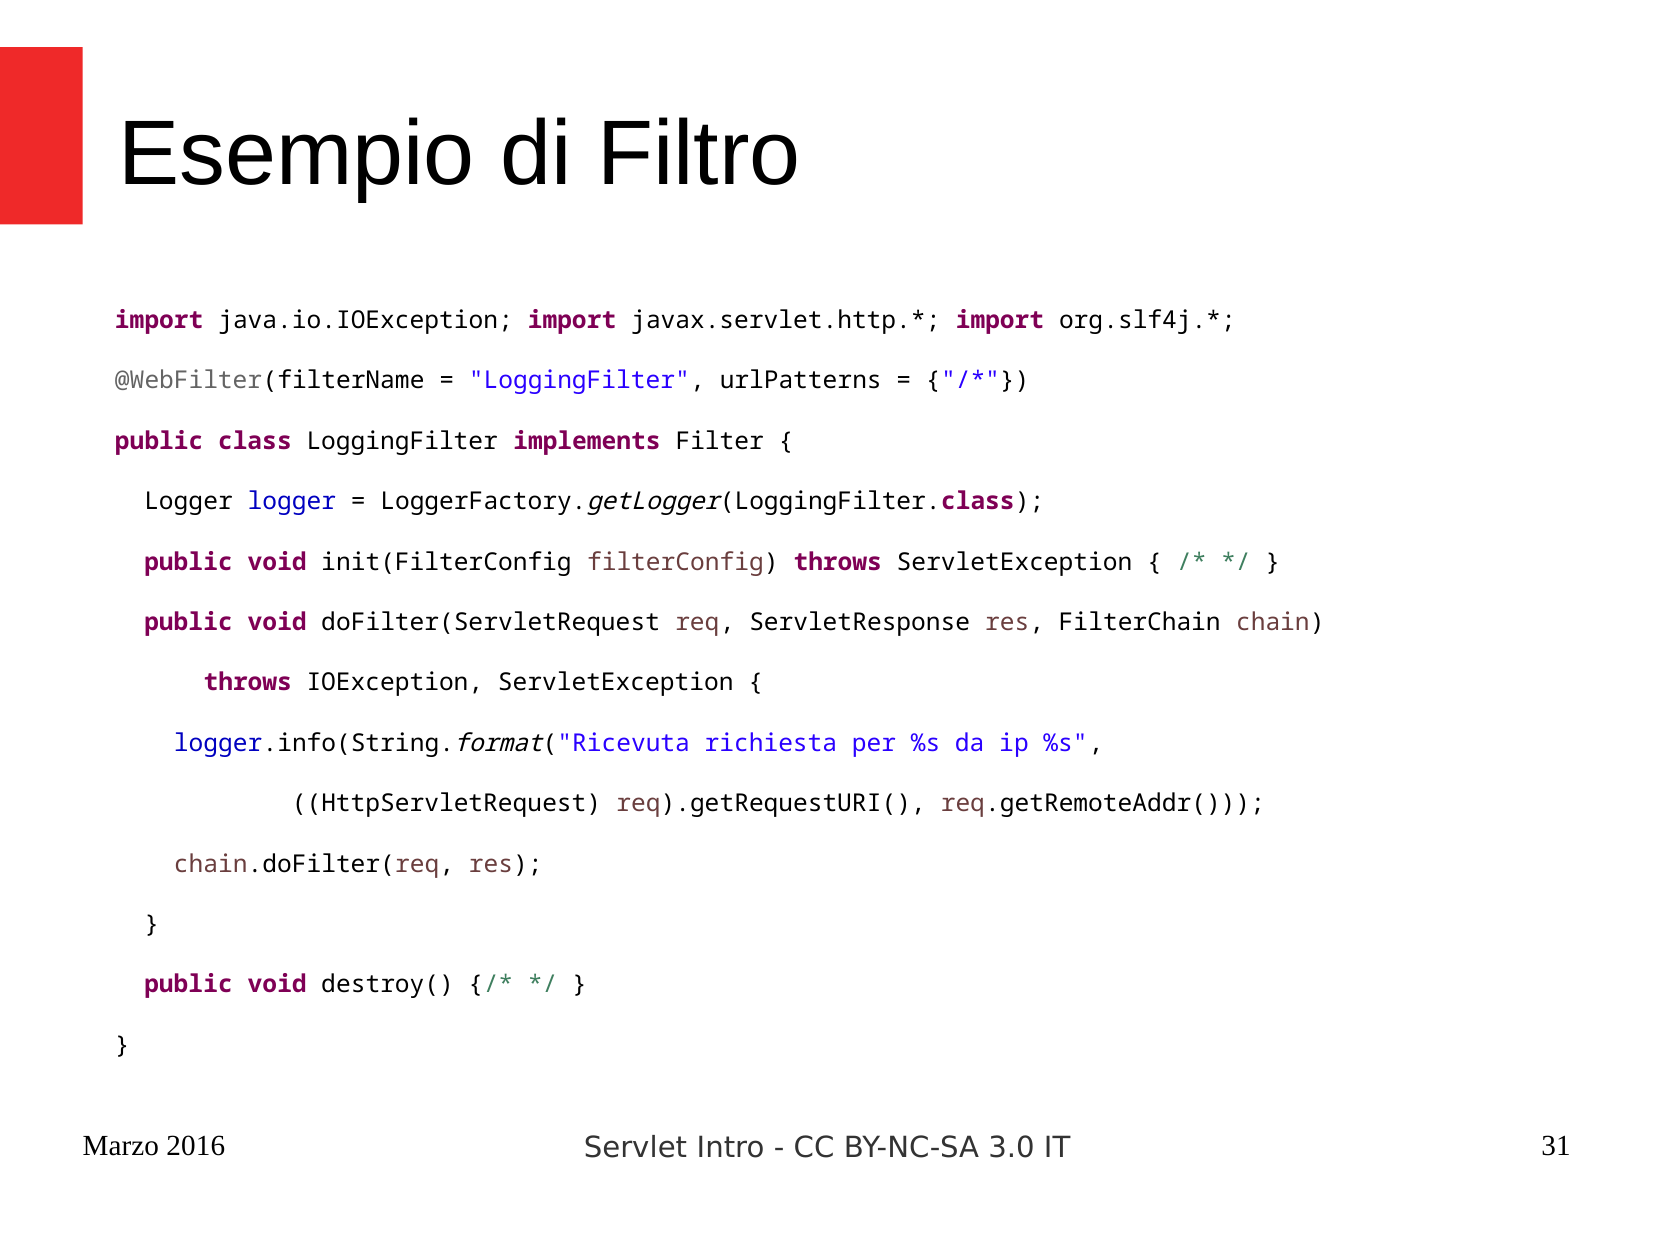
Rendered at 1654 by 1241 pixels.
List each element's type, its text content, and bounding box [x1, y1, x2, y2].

title Esempio di Filtro [118, 49, 1607, 257]
list import java.io.IOException; import javax.servlet.http.*; import org.slf4j.*; @WebFilter(filterName = "LoggingFilter", urlPatterns = {"/*"}) public class LoggingFilter implements Filter { Logger logger = LoggerFactory.getLogger(LoggingFilter.class); public void init(FilterConfig filterConfig) throws ServletException { /* */ } public void doFilter(ServletRequest req, ServletResponse res, FilterChain chain) throws IOException, ServletException { logger.info(String.format("Ricevuta richiesta per %s da ip %s", ((HttpServletRequest) req).getRequestURI(), req.getRemoteAddr())); chain.doFilter(req, res); } public void destroy() {/* */ } } [114, 302, 1539, 1063]
